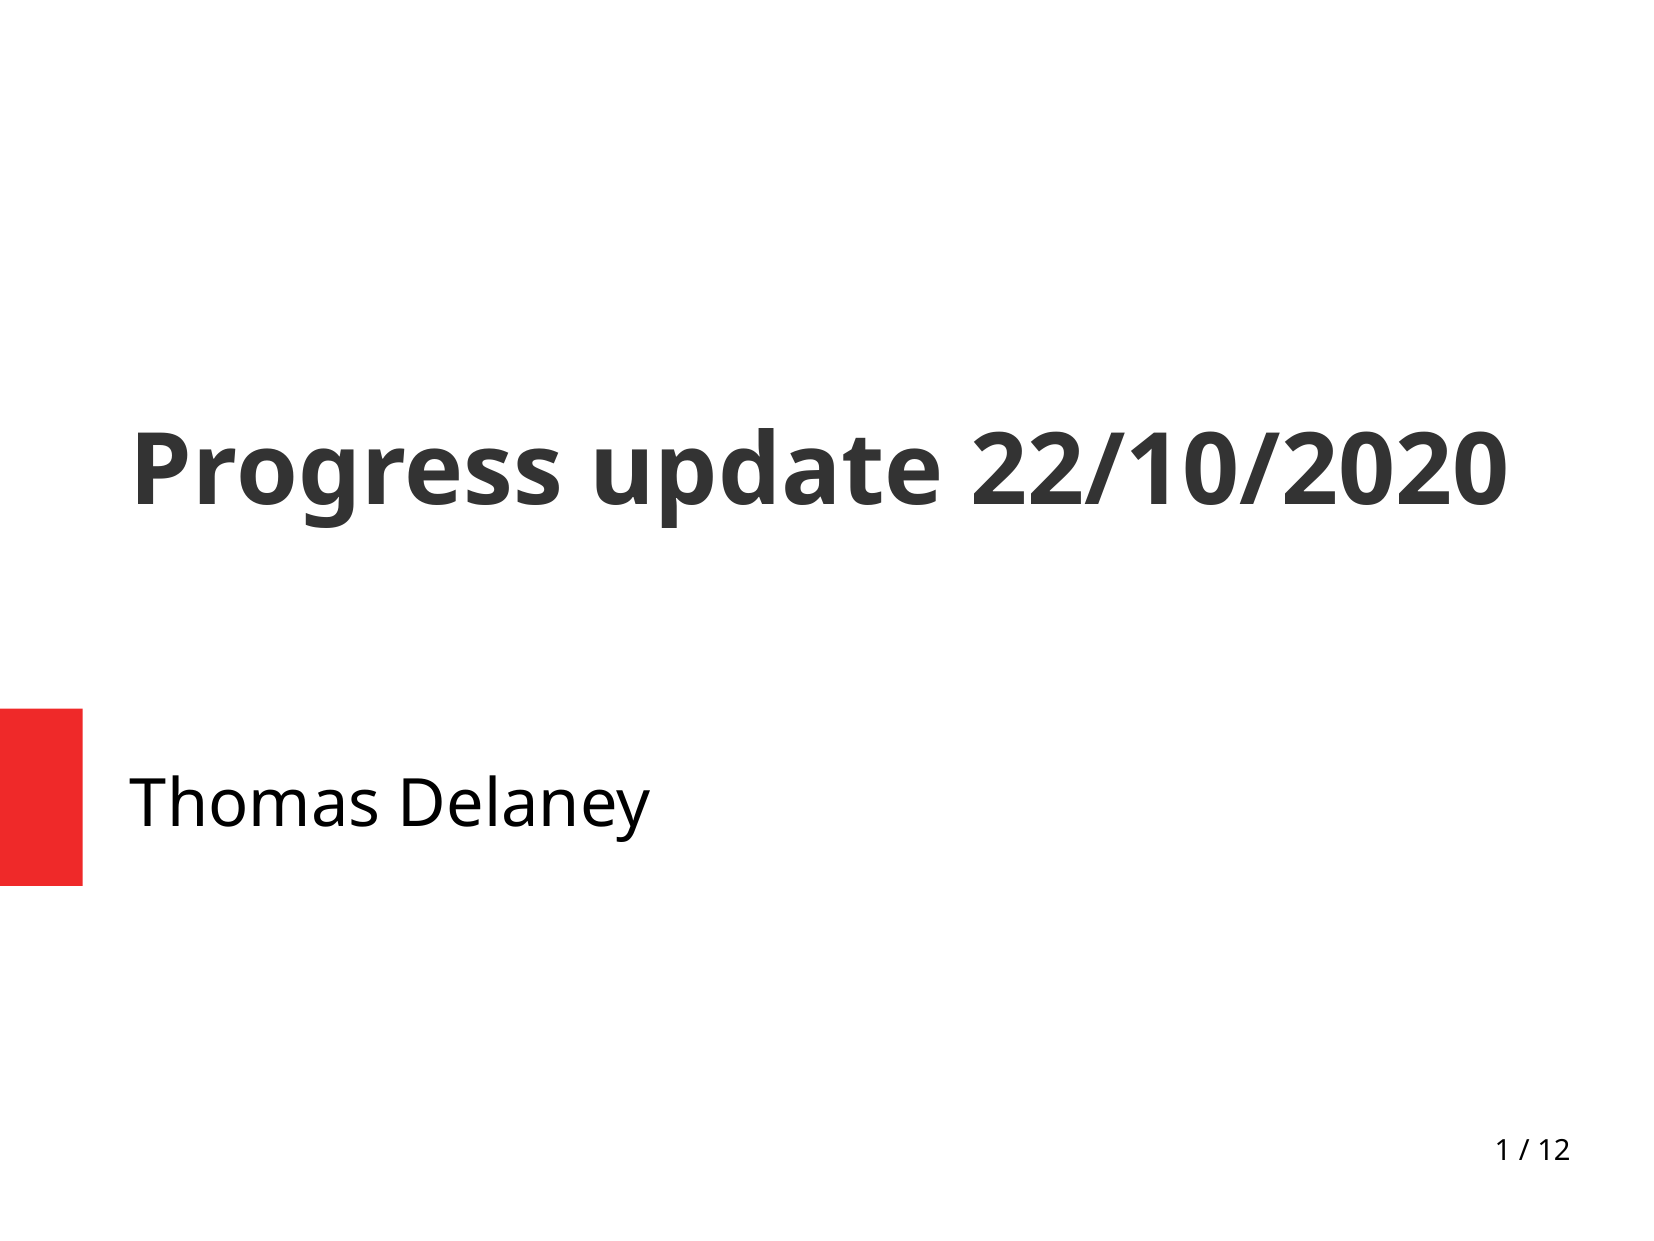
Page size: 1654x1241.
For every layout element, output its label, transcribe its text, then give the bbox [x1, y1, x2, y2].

title Progress update 22/10/2020 [129, 329, 1536, 603]
subtitle Thomas Delaney [129, 720, 1536, 882]
